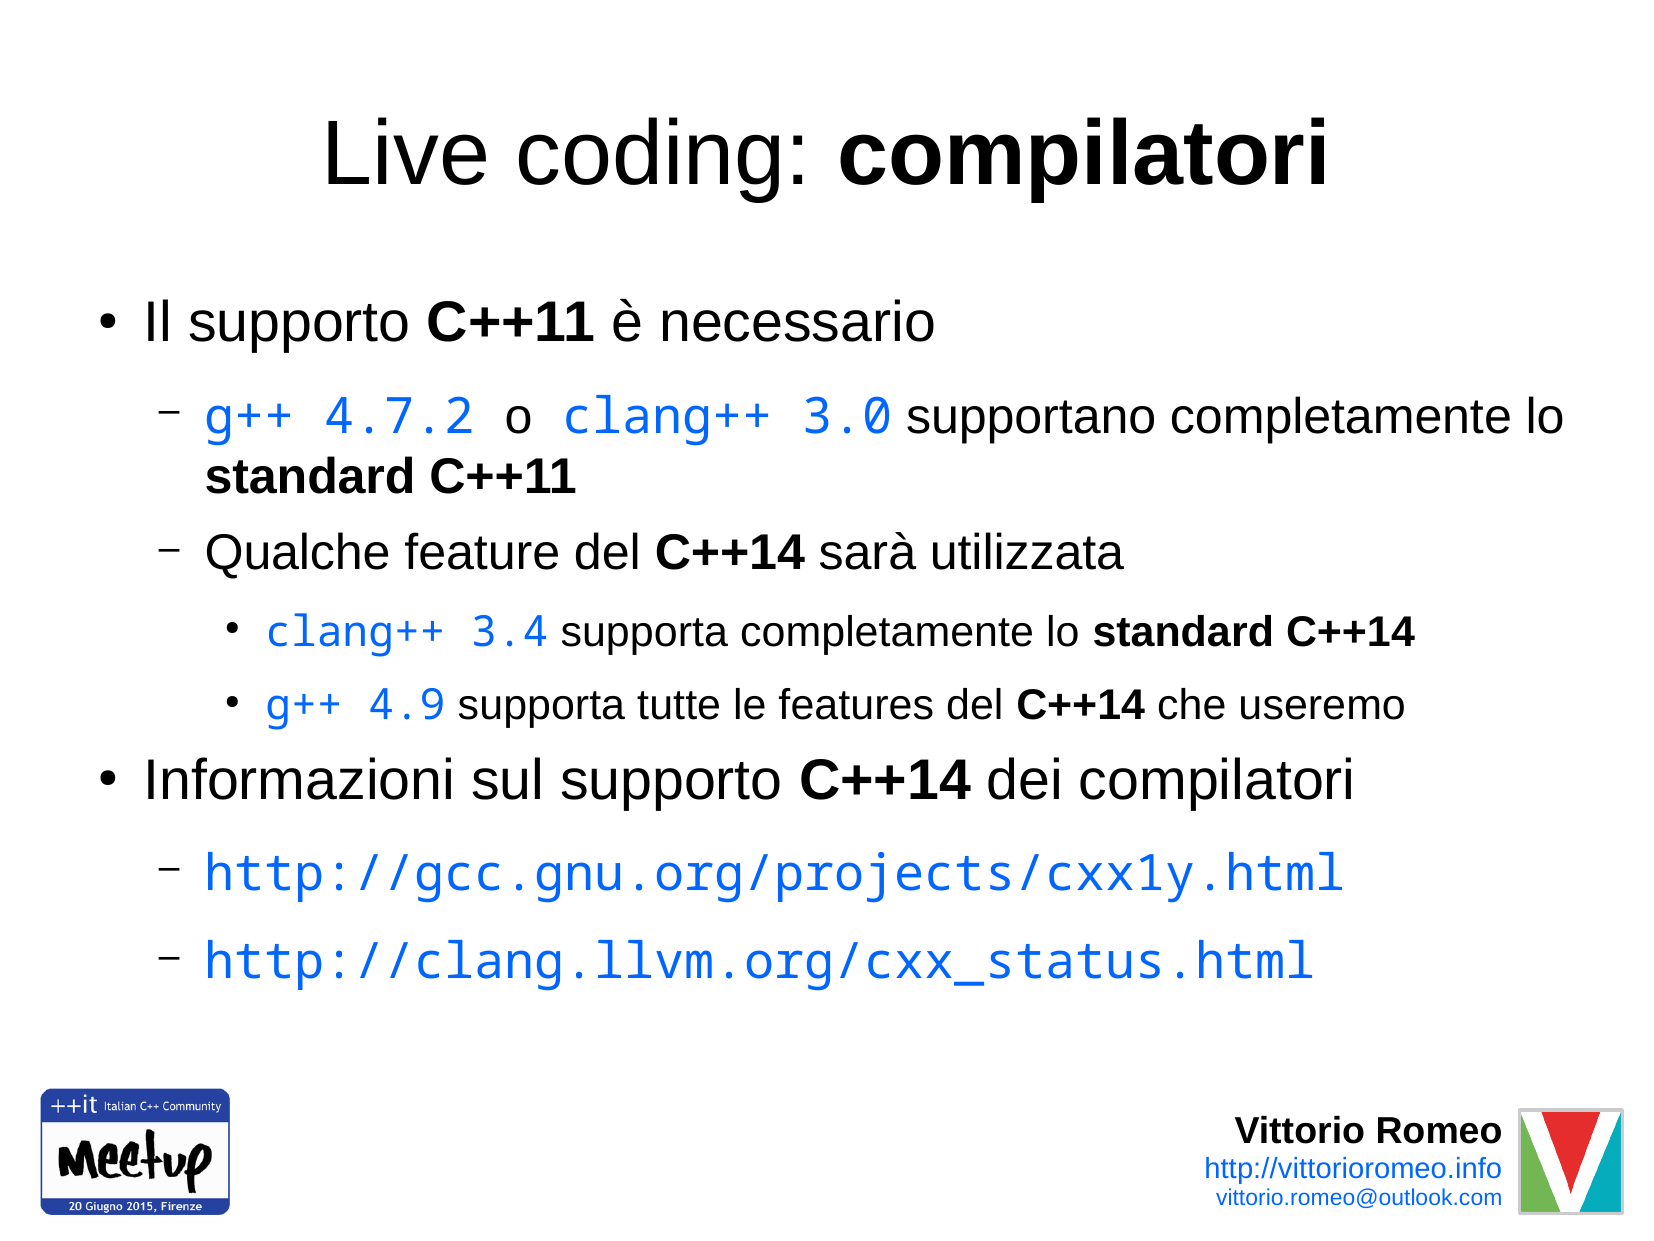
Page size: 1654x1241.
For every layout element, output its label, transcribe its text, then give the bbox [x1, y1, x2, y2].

title Live coding: compilatori [82, 49, 1571, 257]
picture [1521, 1112, 1621, 1212]
picture [40, 1088, 230, 1215]
list Il supporto C++11 è necessario g++ 4.7.2 o clang++ 3.0 supportano completamente lo standard C++11 Qualche feature del C++14 sarà utilizzata clang++ 3.4 supporta completamente lo standard C++14 g++ 4.9 supporta tutte le features del C++14 che useremo Informazioni sul supporto C++14 dei compilatori http://gcc.gnu.org/projects/cxx1y.html http://clang.llvm.org/cxx_status.html [82, 290, 1581, 1010]
